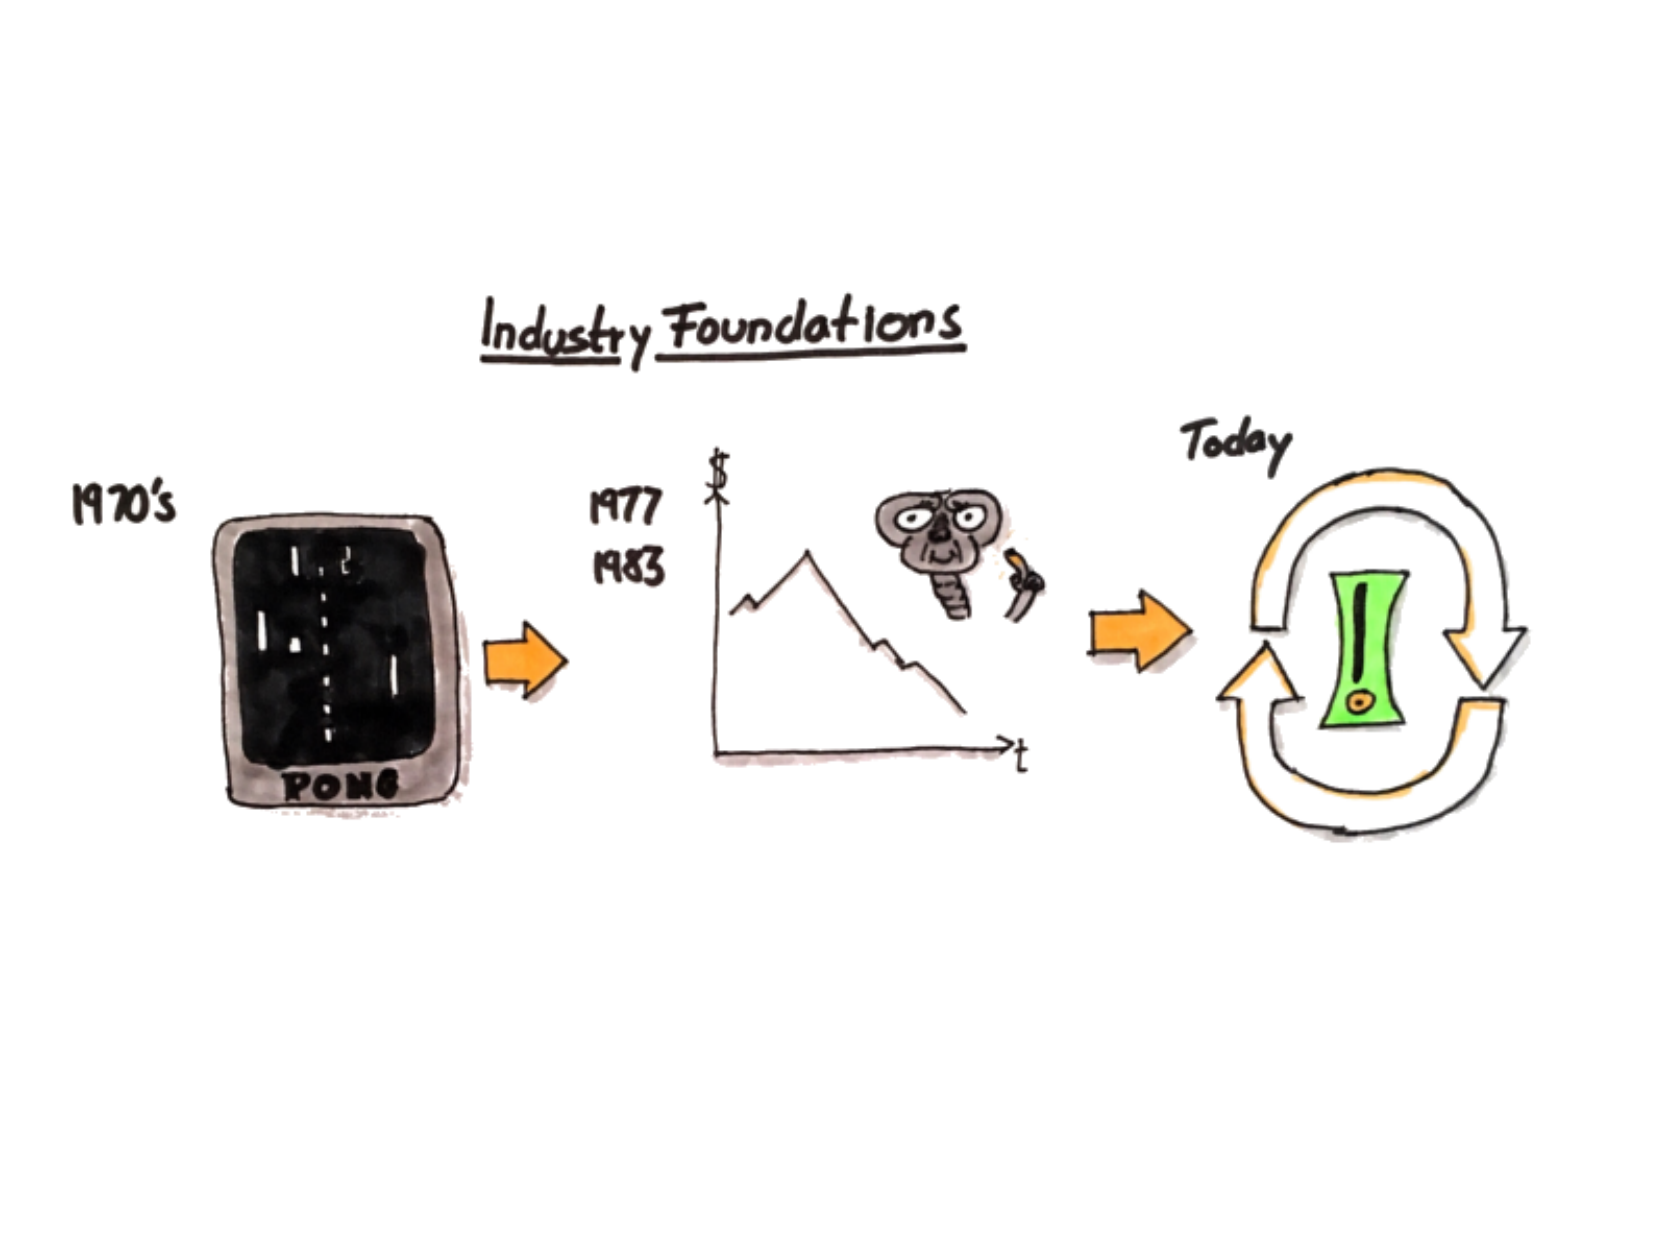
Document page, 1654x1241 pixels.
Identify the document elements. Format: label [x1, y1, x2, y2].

picture [59, 240, 1606, 889]
